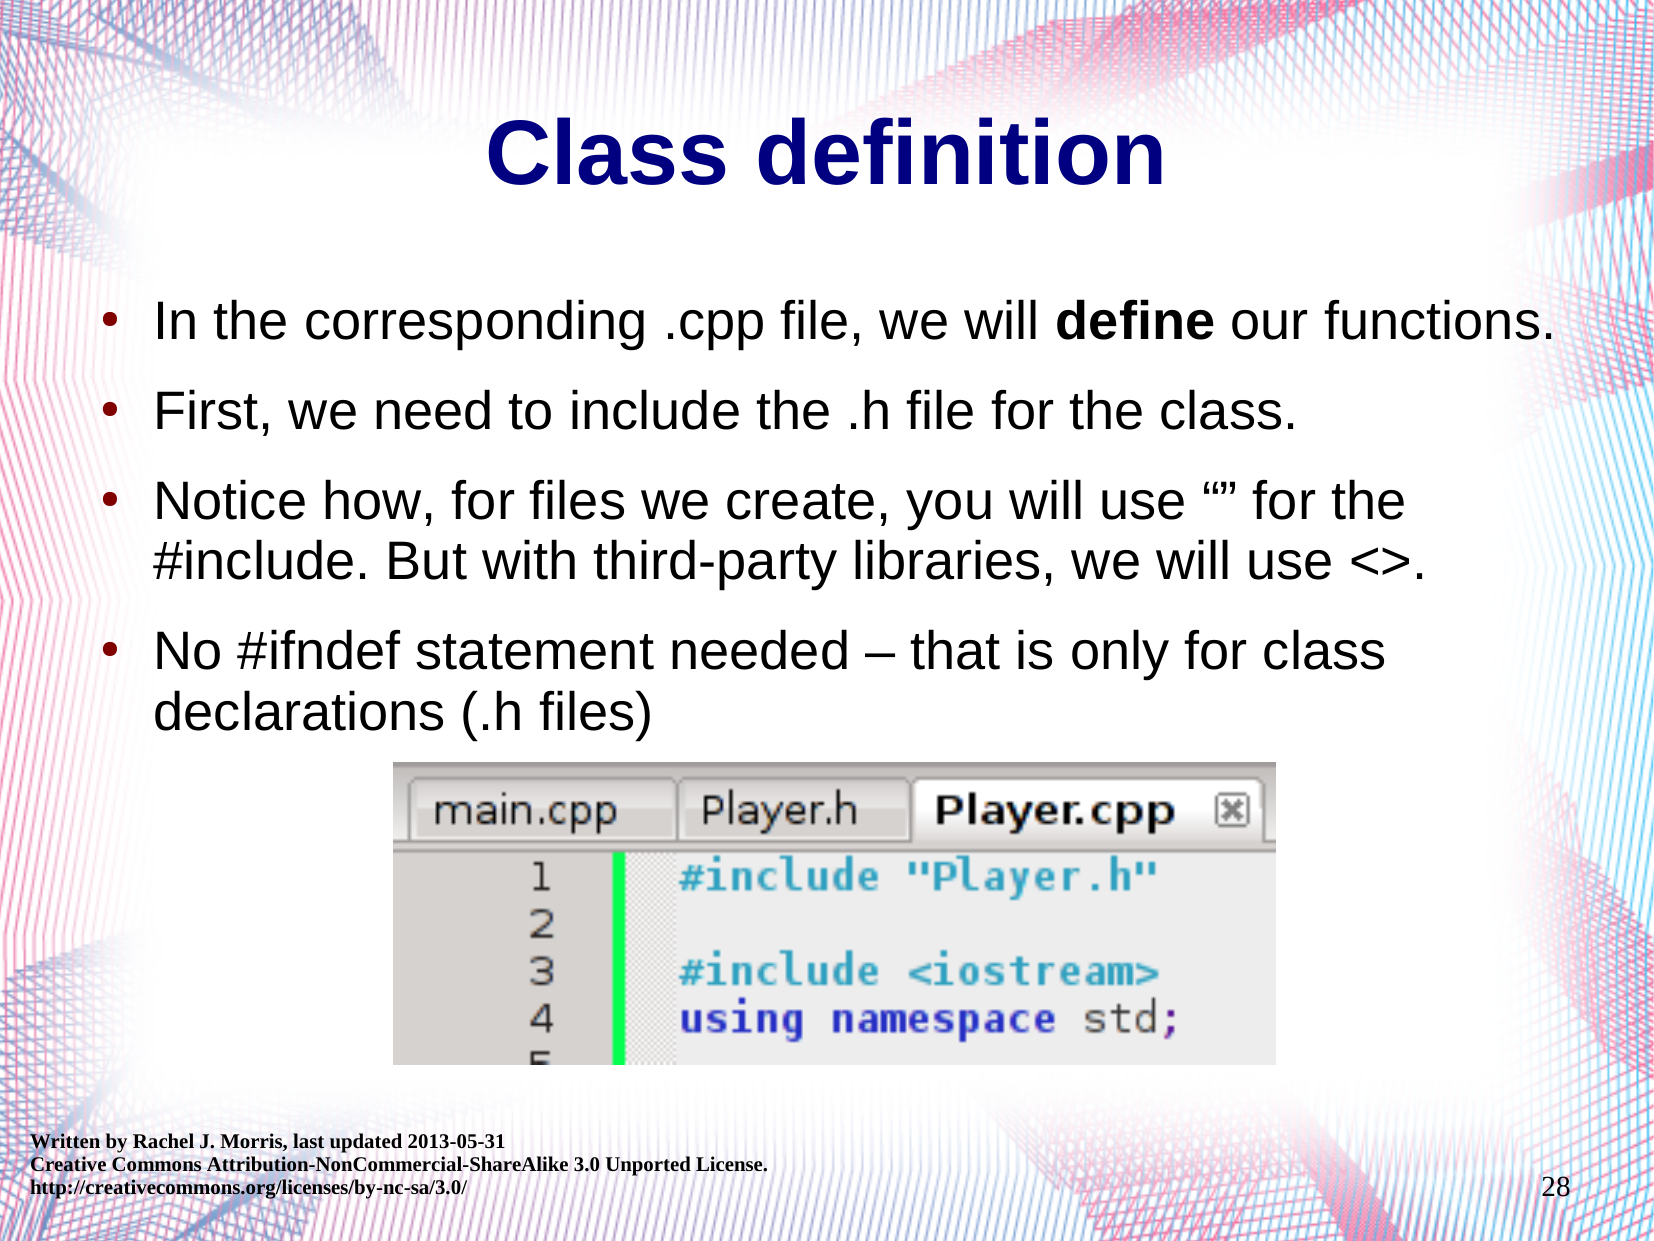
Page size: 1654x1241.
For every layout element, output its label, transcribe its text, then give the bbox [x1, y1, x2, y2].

title Class definition [82, 49, 1571, 257]
picture [0, 0, 1654, 1241]
list In the corresponding .cpp file, we will define our functions. First, we need to include the .h file for the class. Notice how, for files we create, you will use “” for the #include. But with third-party libraries, we will use <>. No #ifndef statement needed – that is only for class declarations (.h files) [82, 290, 1571, 1010]
